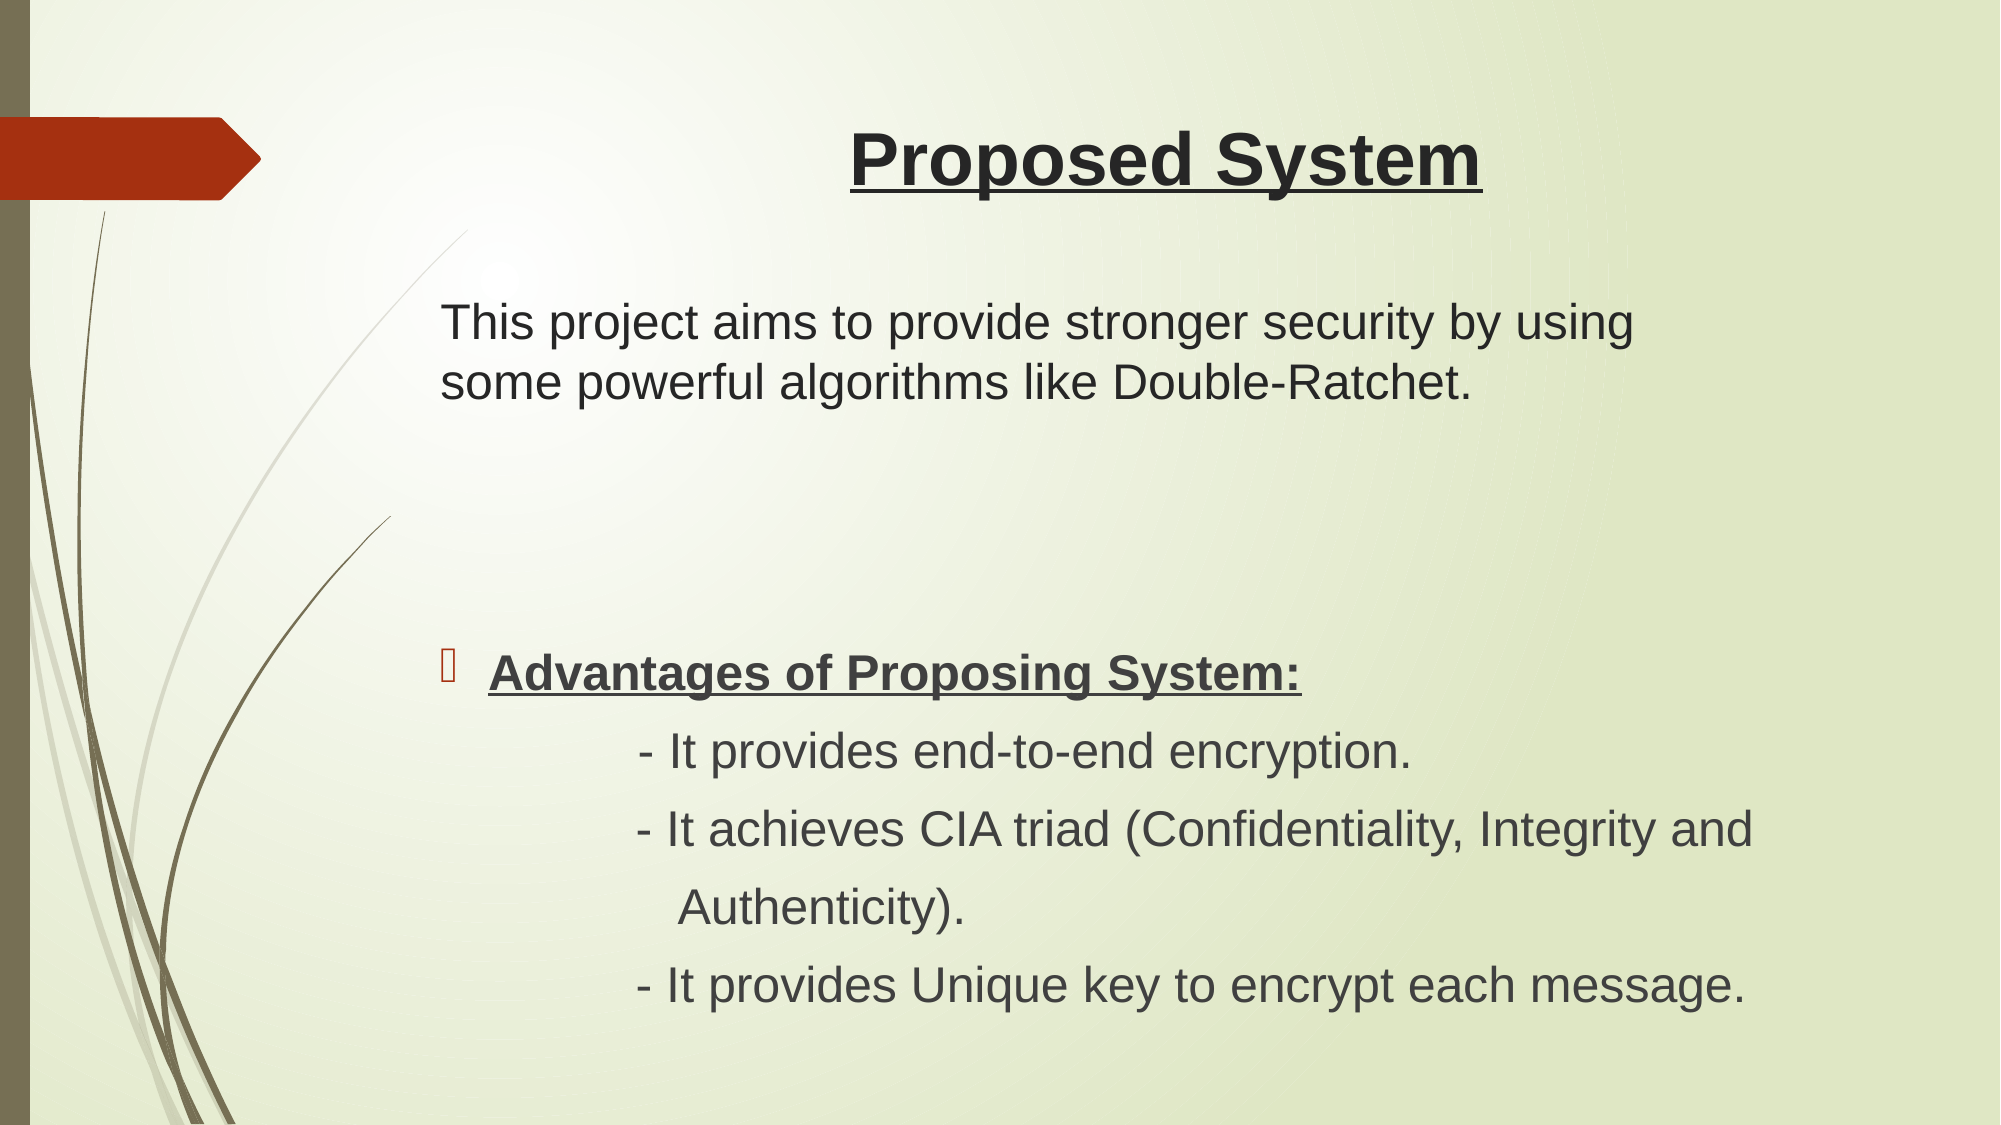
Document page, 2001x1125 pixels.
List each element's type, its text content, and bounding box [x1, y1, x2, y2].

list Advantages of Proposing System: - It provides end-to-end encryption. - It achieves CIA triad (Confidentiality, Integrity and Authenticity). - It provides Unique key to encrypt each message. [424, 350, 1888, 1029]
title Proposed System This project aims to provide stronger security by using some powerful algorithms like Double-Ratchet. [425, 102, 1888, 350]
